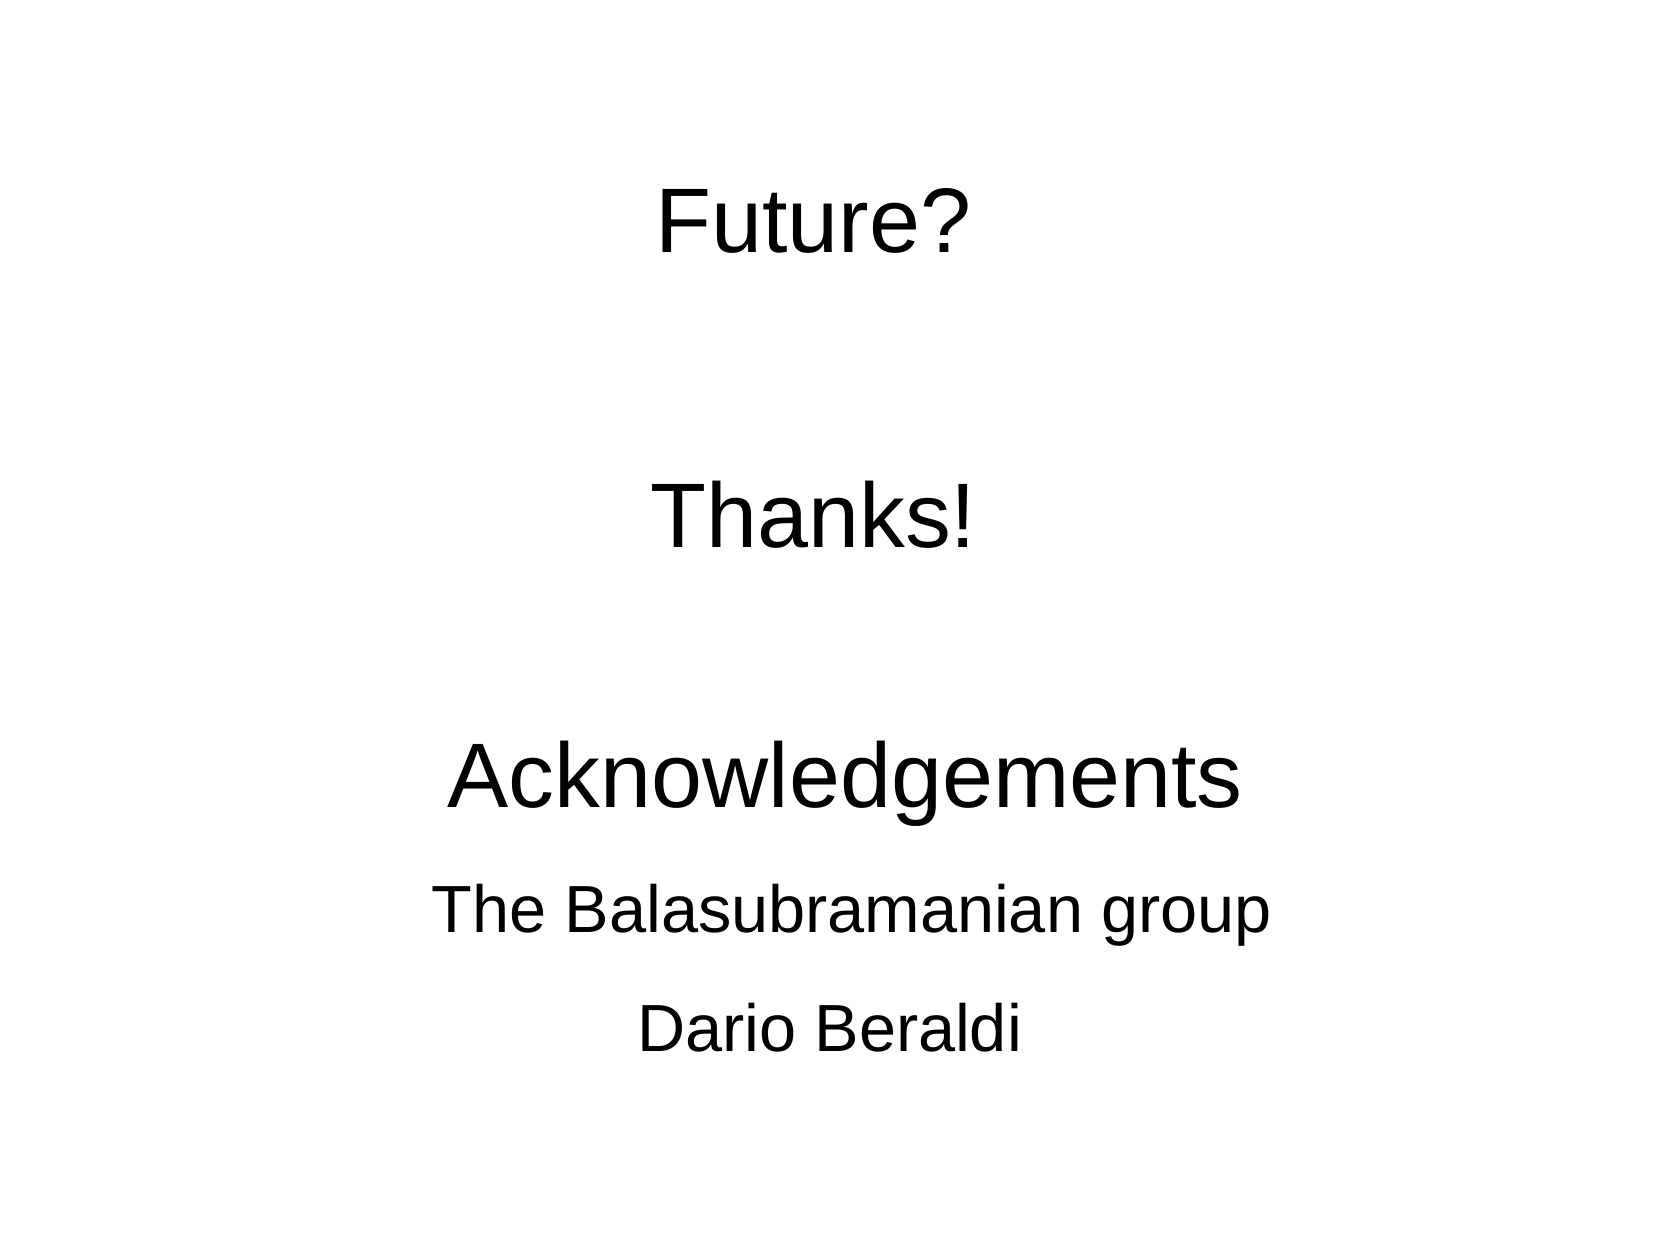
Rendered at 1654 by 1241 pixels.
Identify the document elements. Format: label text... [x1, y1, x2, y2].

text_box Thanks! [604, 457, 1023, 588]
text_box Dario Beraldi [582, 983, 1078, 1104]
text_box Future? [604, 161, 1023, 293]
text_box The Balasubramanian group [393, 865, 1311, 986]
text_box Acknowledgements [392, 716, 1300, 848]
